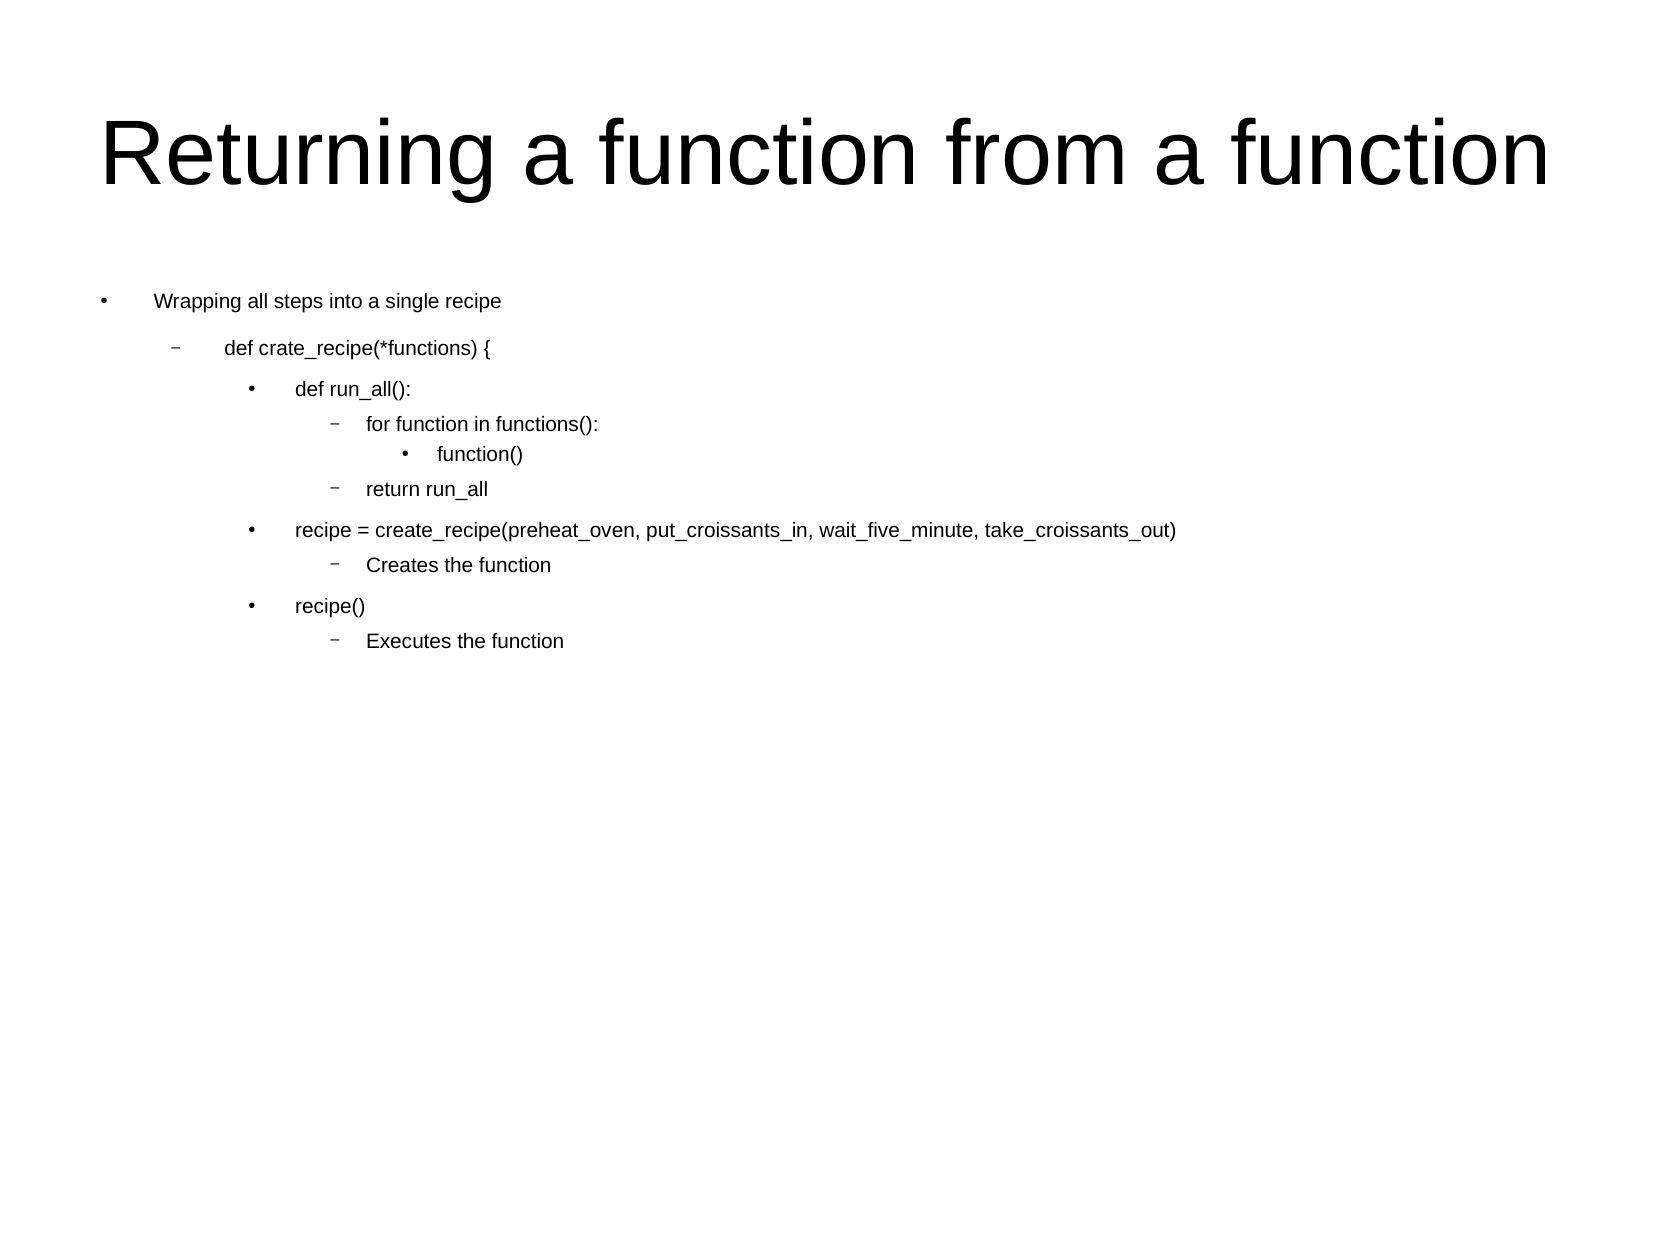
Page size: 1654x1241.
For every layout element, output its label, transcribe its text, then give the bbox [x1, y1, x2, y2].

list Wrapping all steps into a single recipe def crate_recipe(*functions) { def run_all(): for function in functions(): function() return run_all recipe = create_recipe(preheat_oven, put_croissants_in, wait_five_minute, take_croissants_out) Creates the function recipe() Executes the function [82, 290, 1548, 1229]
title Returning a function from a function [82, 49, 1571, 257]
